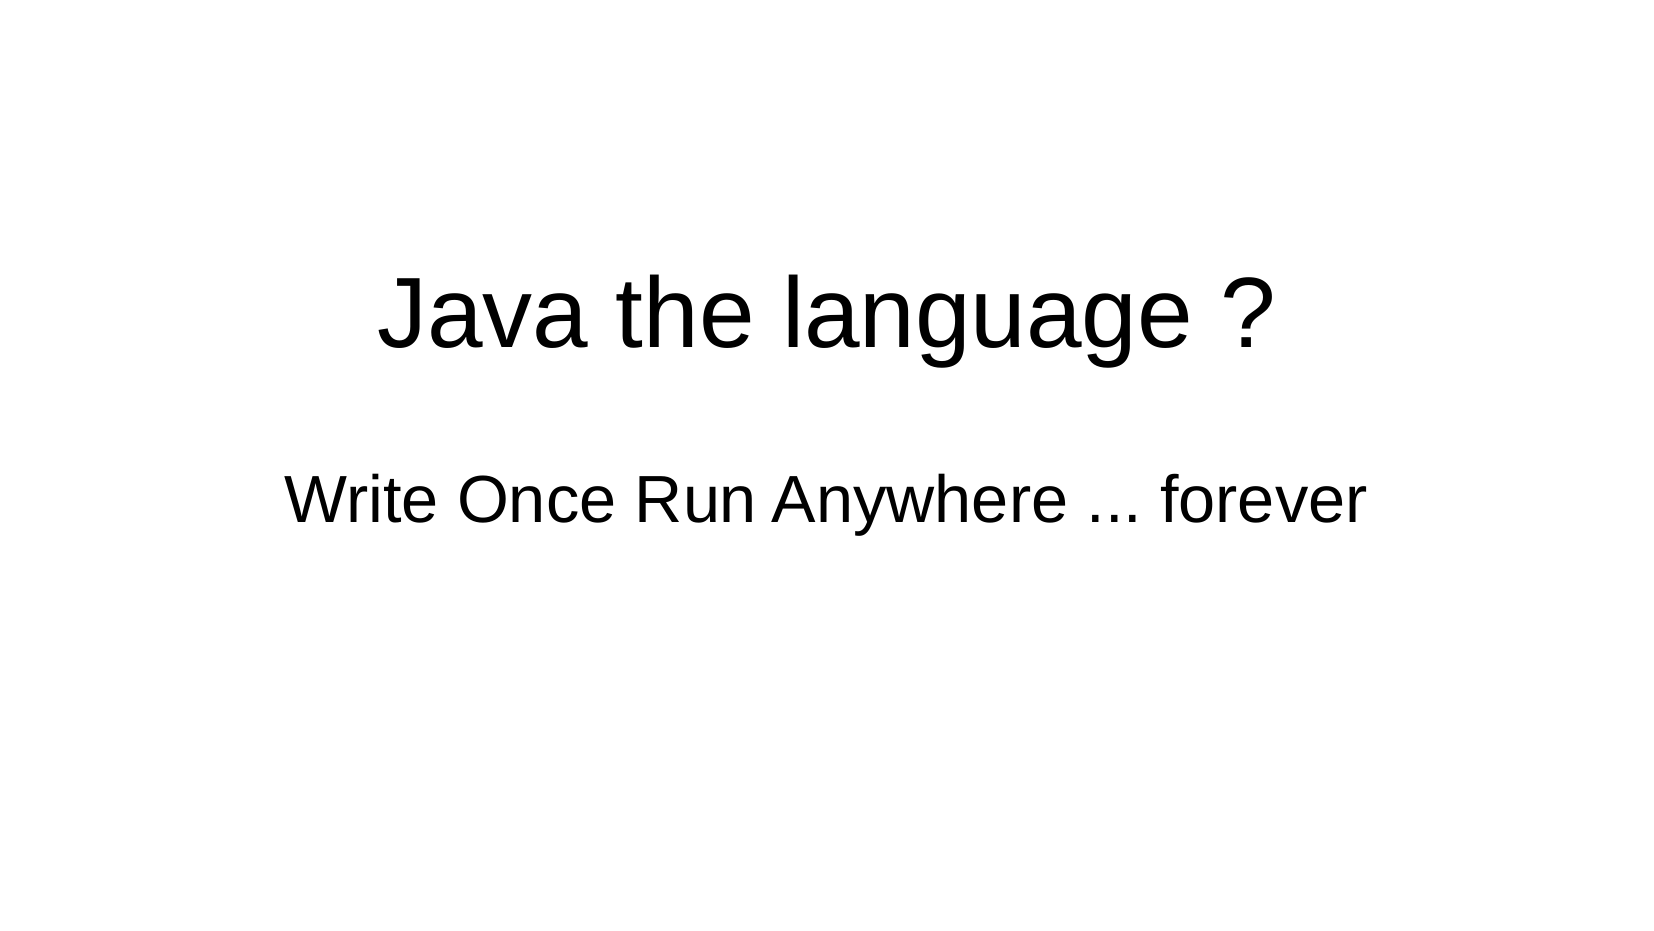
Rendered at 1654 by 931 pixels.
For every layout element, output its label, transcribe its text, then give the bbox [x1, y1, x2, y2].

subtitle Java the language ? Write Once Run Anywhere ... forever [82, 37, 1571, 757]
